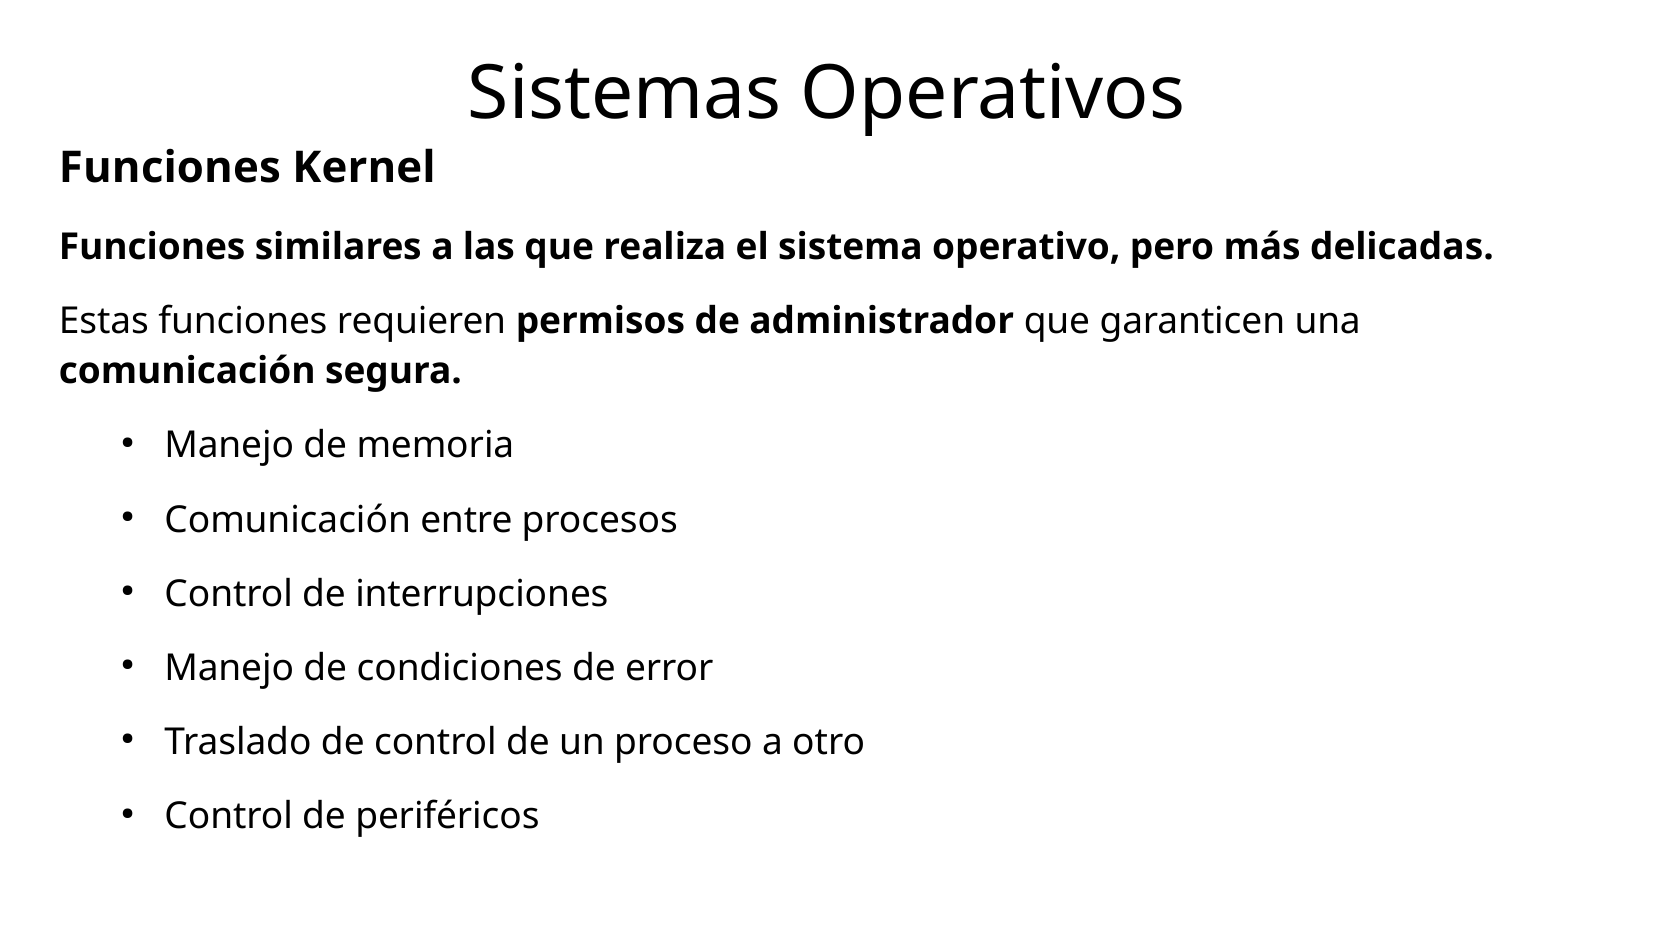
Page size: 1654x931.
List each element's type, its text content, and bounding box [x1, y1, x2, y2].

title Sistemas Operativos [82, 37, 1571, 135]
list Funciones Kernel Funciones similares a las que realiza el sistema operativo, pero más delicadas. Estas funciones requieren permisos de administrador que garanticen una comunicación segura. Manejo de memoria Comunicación entre procesos Control de interrupciones Manejo de condiciones de error Traslado de control de un proceso a otro Control de periféricos [59, 135, 1595, 845]
